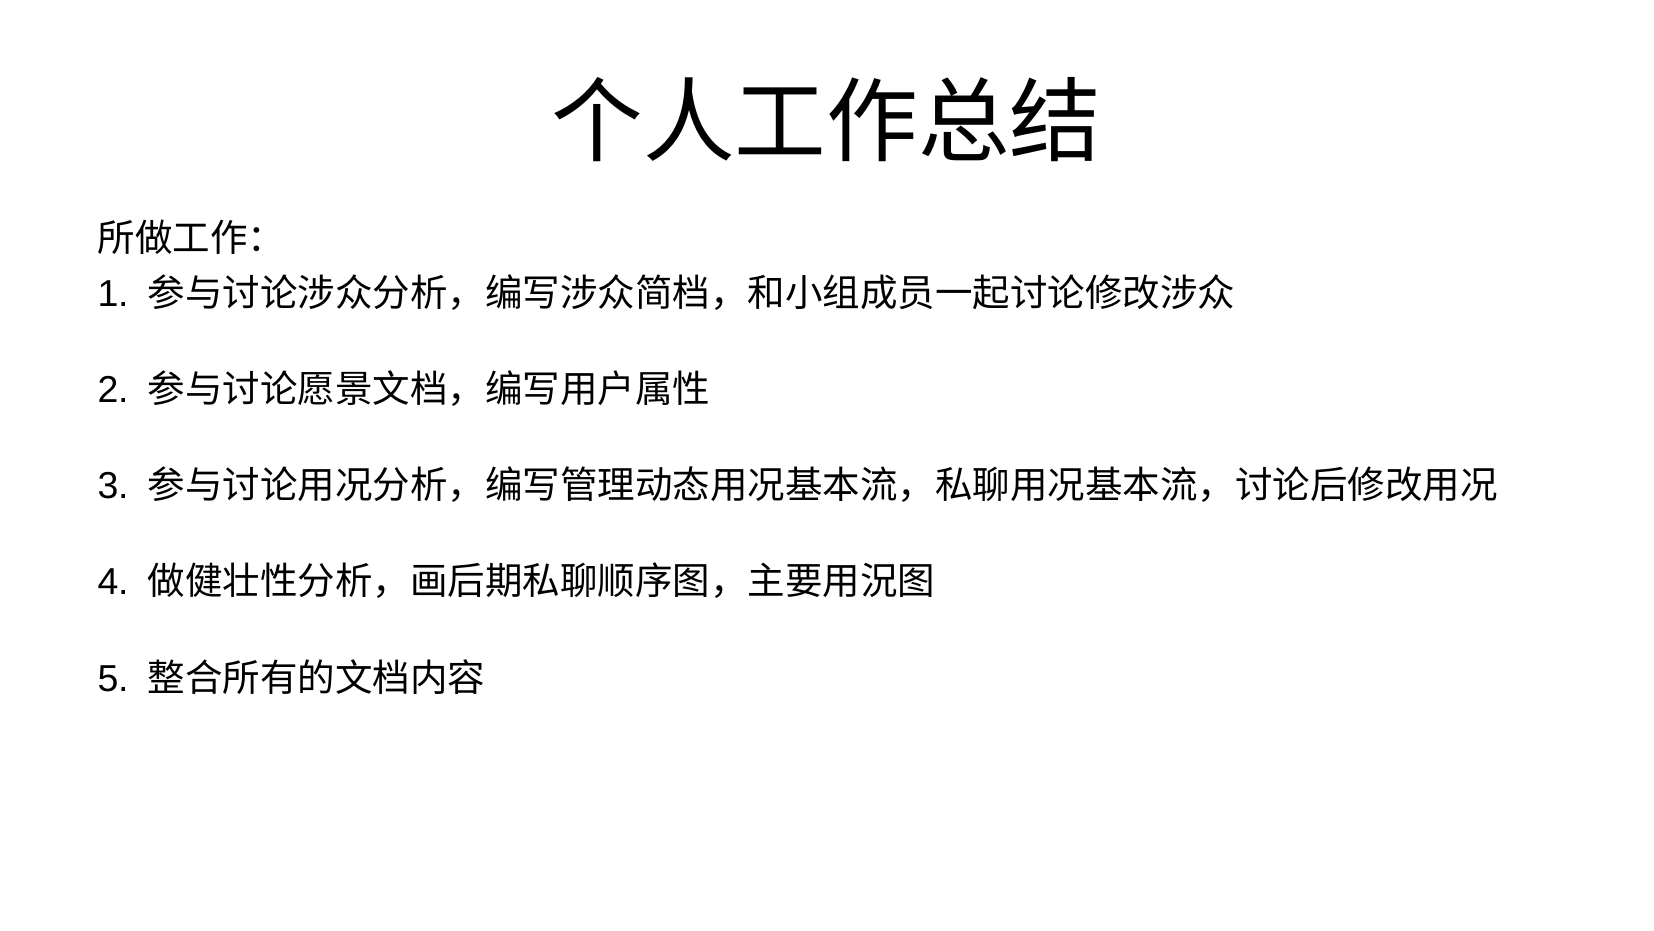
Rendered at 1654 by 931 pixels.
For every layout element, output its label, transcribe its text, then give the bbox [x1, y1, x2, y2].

text_box 所做工作： 1. 参与讨论涉众分析，编写涉众简档，和小组成员一起讨论修改涉众 2. 参与讨论愿景文档，编写用户属性 3. 参与讨论用况分析，编写管理动态用况基本流，私聊用况基本流，讨论后修改用况 4. 做健壮性分析，画后期私聊顺序图，主要用況图 5. 整合所有的文档内容 [82, 200, 1607, 898]
title 个人工作总结 [82, 37, 1571, 193]
